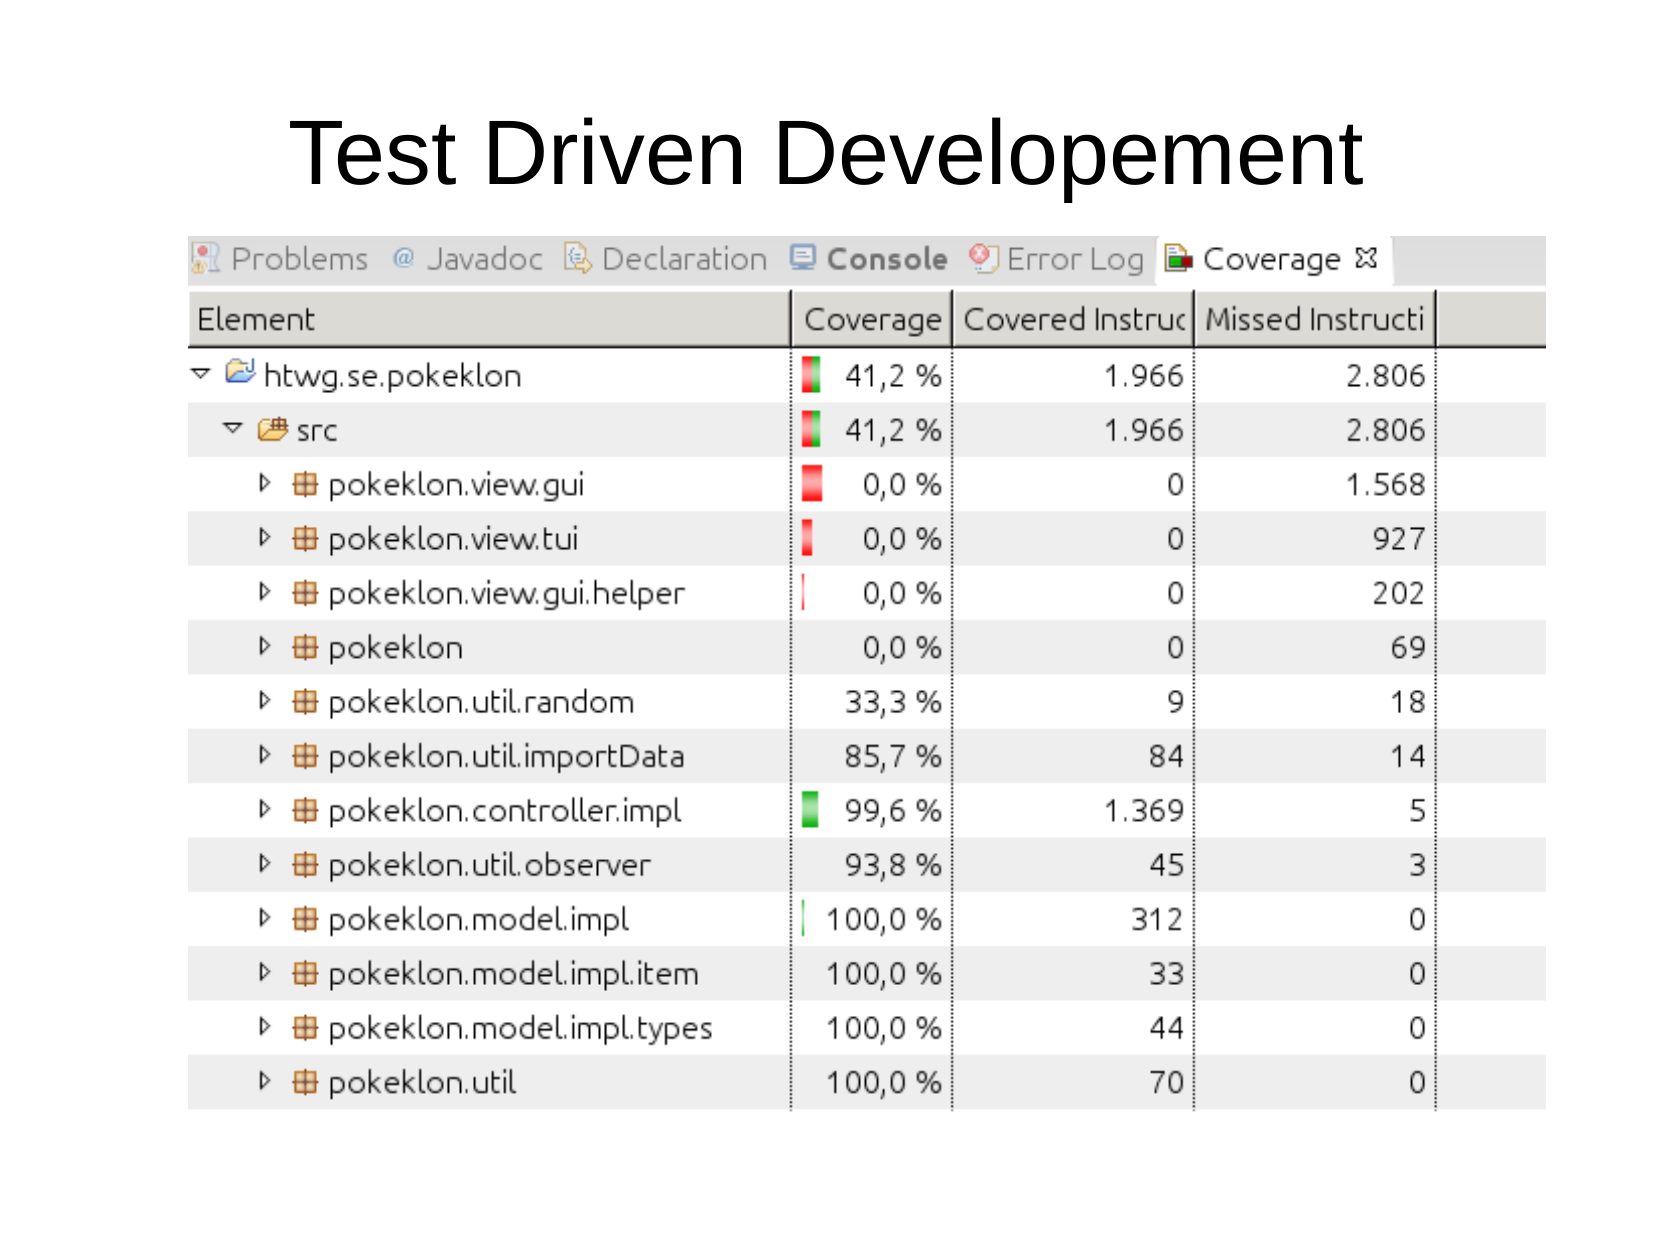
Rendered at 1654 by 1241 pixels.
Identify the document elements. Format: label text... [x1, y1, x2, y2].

picture [188, 236, 1546, 1146]
title Test Driven Developement [82, 49, 1571, 257]
